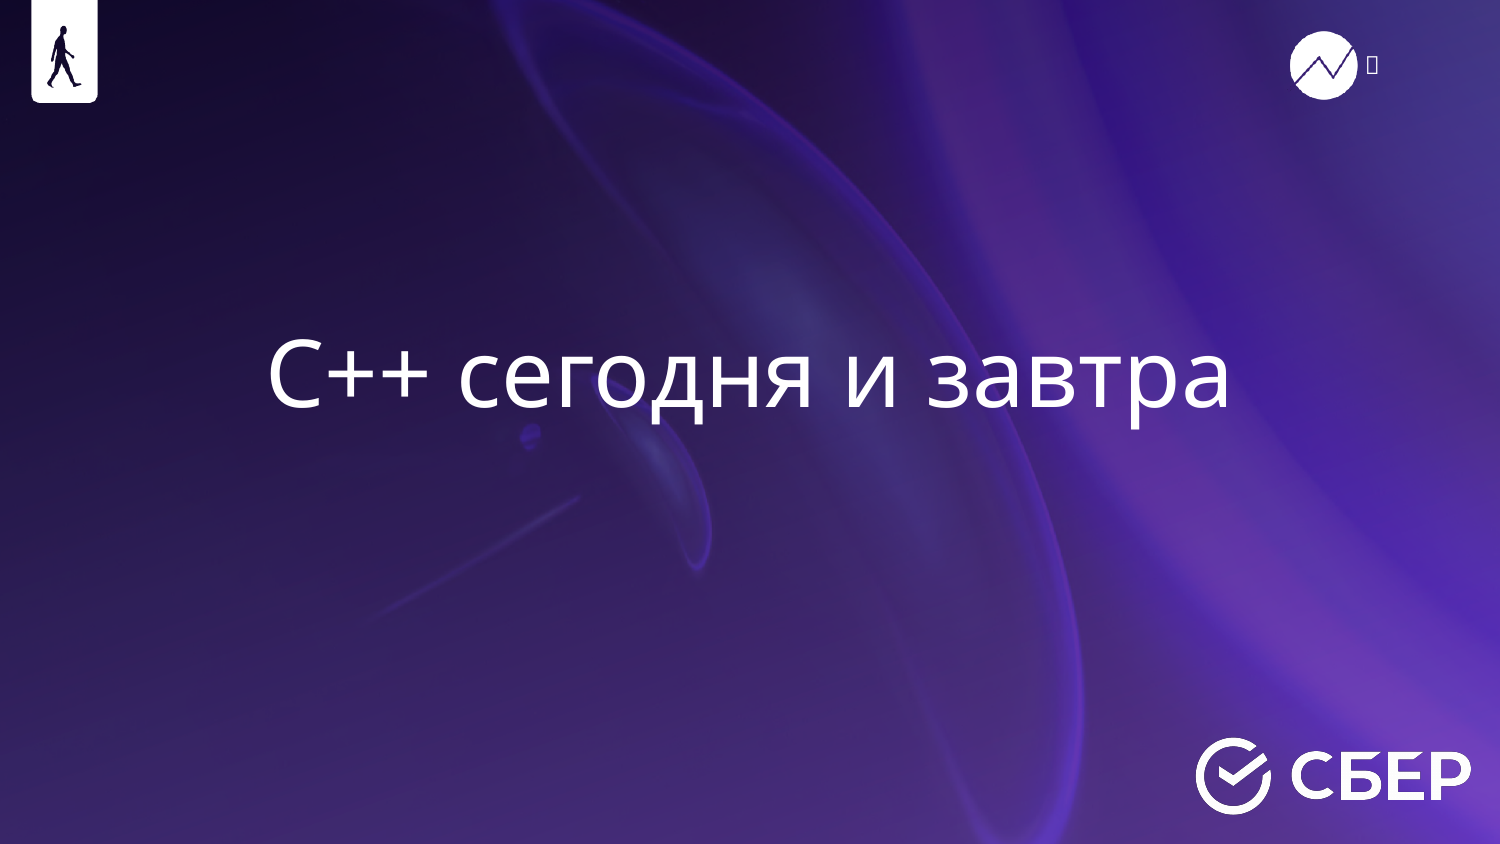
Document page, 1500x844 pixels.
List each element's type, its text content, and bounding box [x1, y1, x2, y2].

picture [0, 0, 1500, 844]
title C++ сегодня и завтра [187, 138, 1313, 432]
